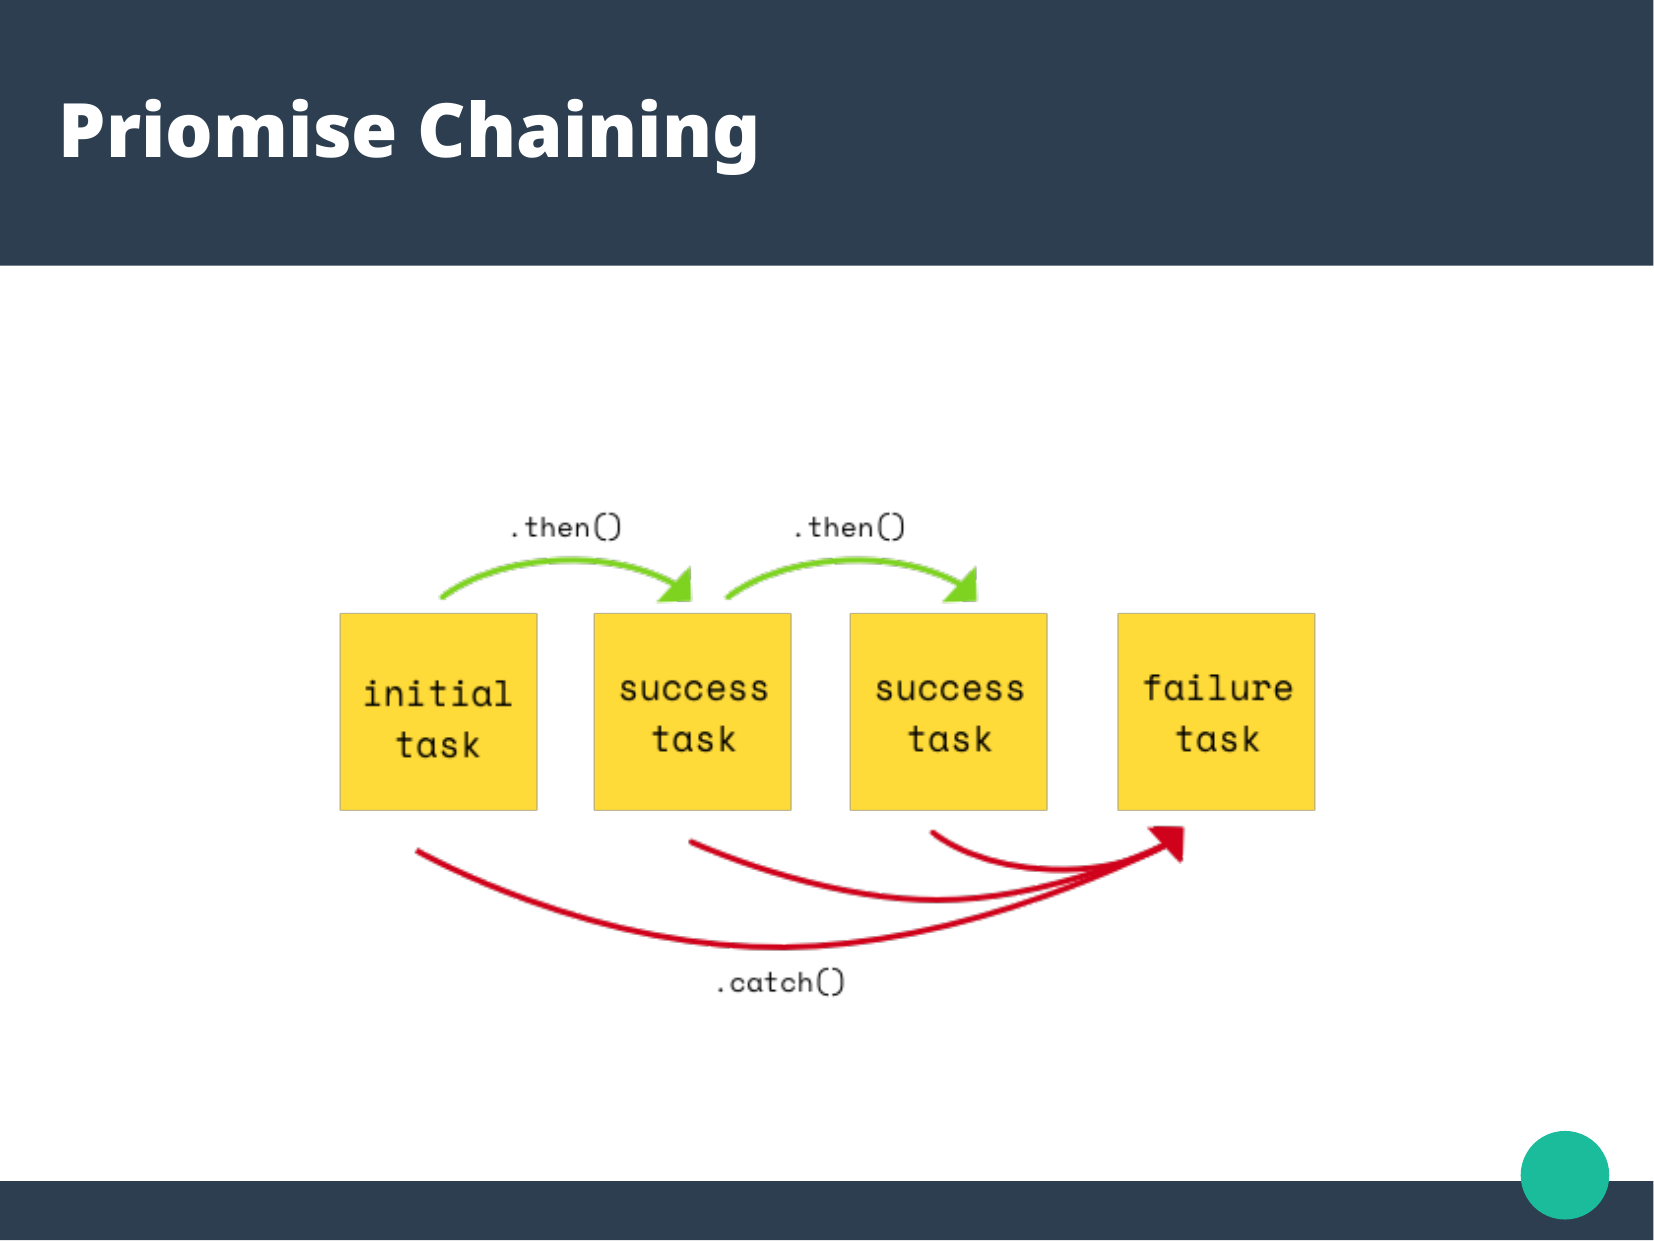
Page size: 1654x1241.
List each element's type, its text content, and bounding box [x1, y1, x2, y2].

title Priomise Chaining [59, 49, 1595, 207]
picture [59, 344, 1595, 1132]
